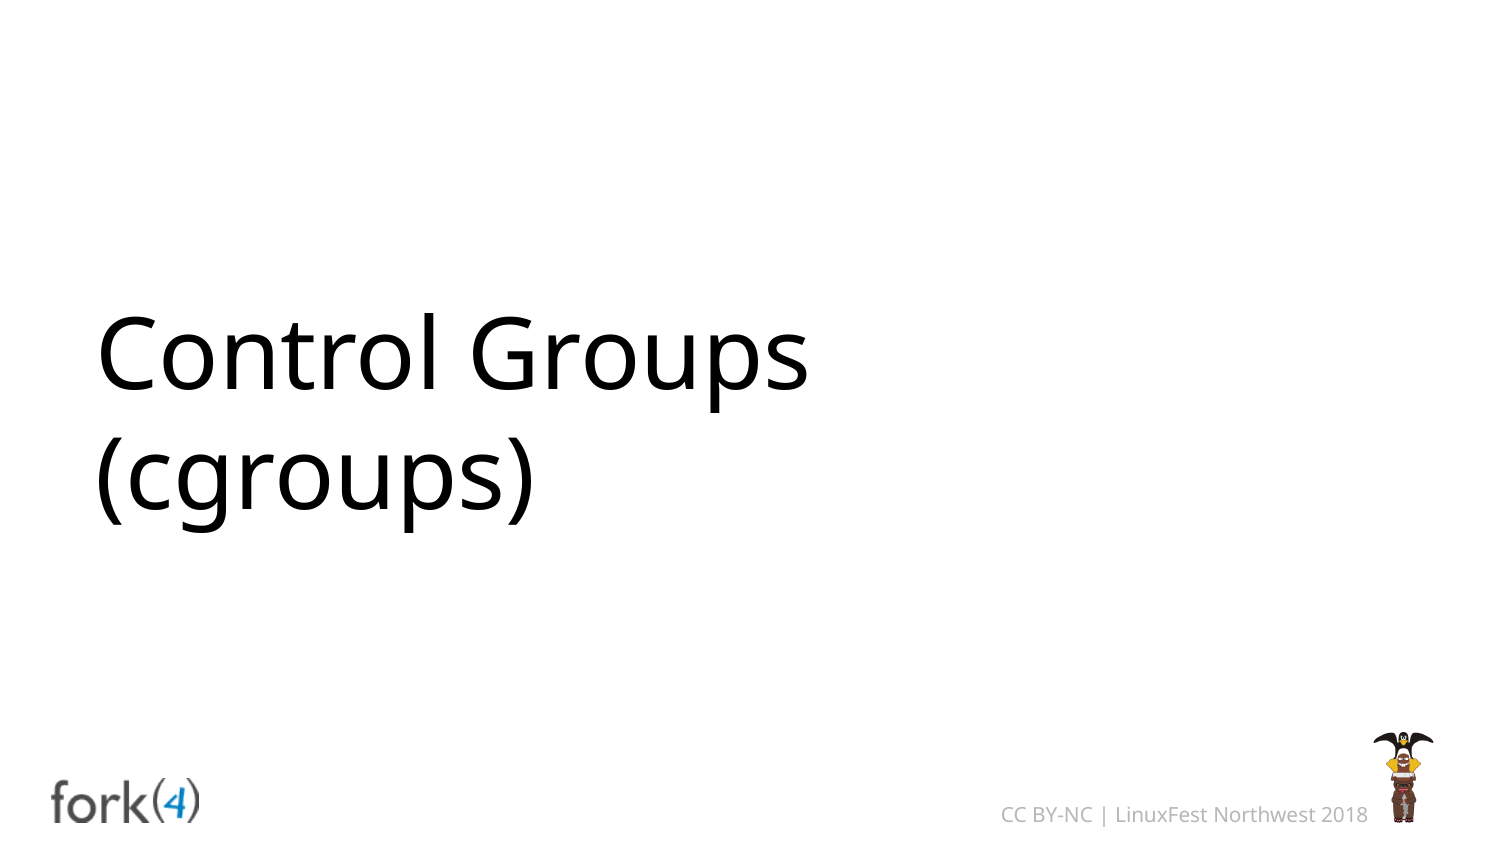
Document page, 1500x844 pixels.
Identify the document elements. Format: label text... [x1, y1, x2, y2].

picture [1358, 732, 1449, 823]
title Control Groups (cgroups) [80, 73, 1125, 745]
picture [51, 778, 199, 823]
